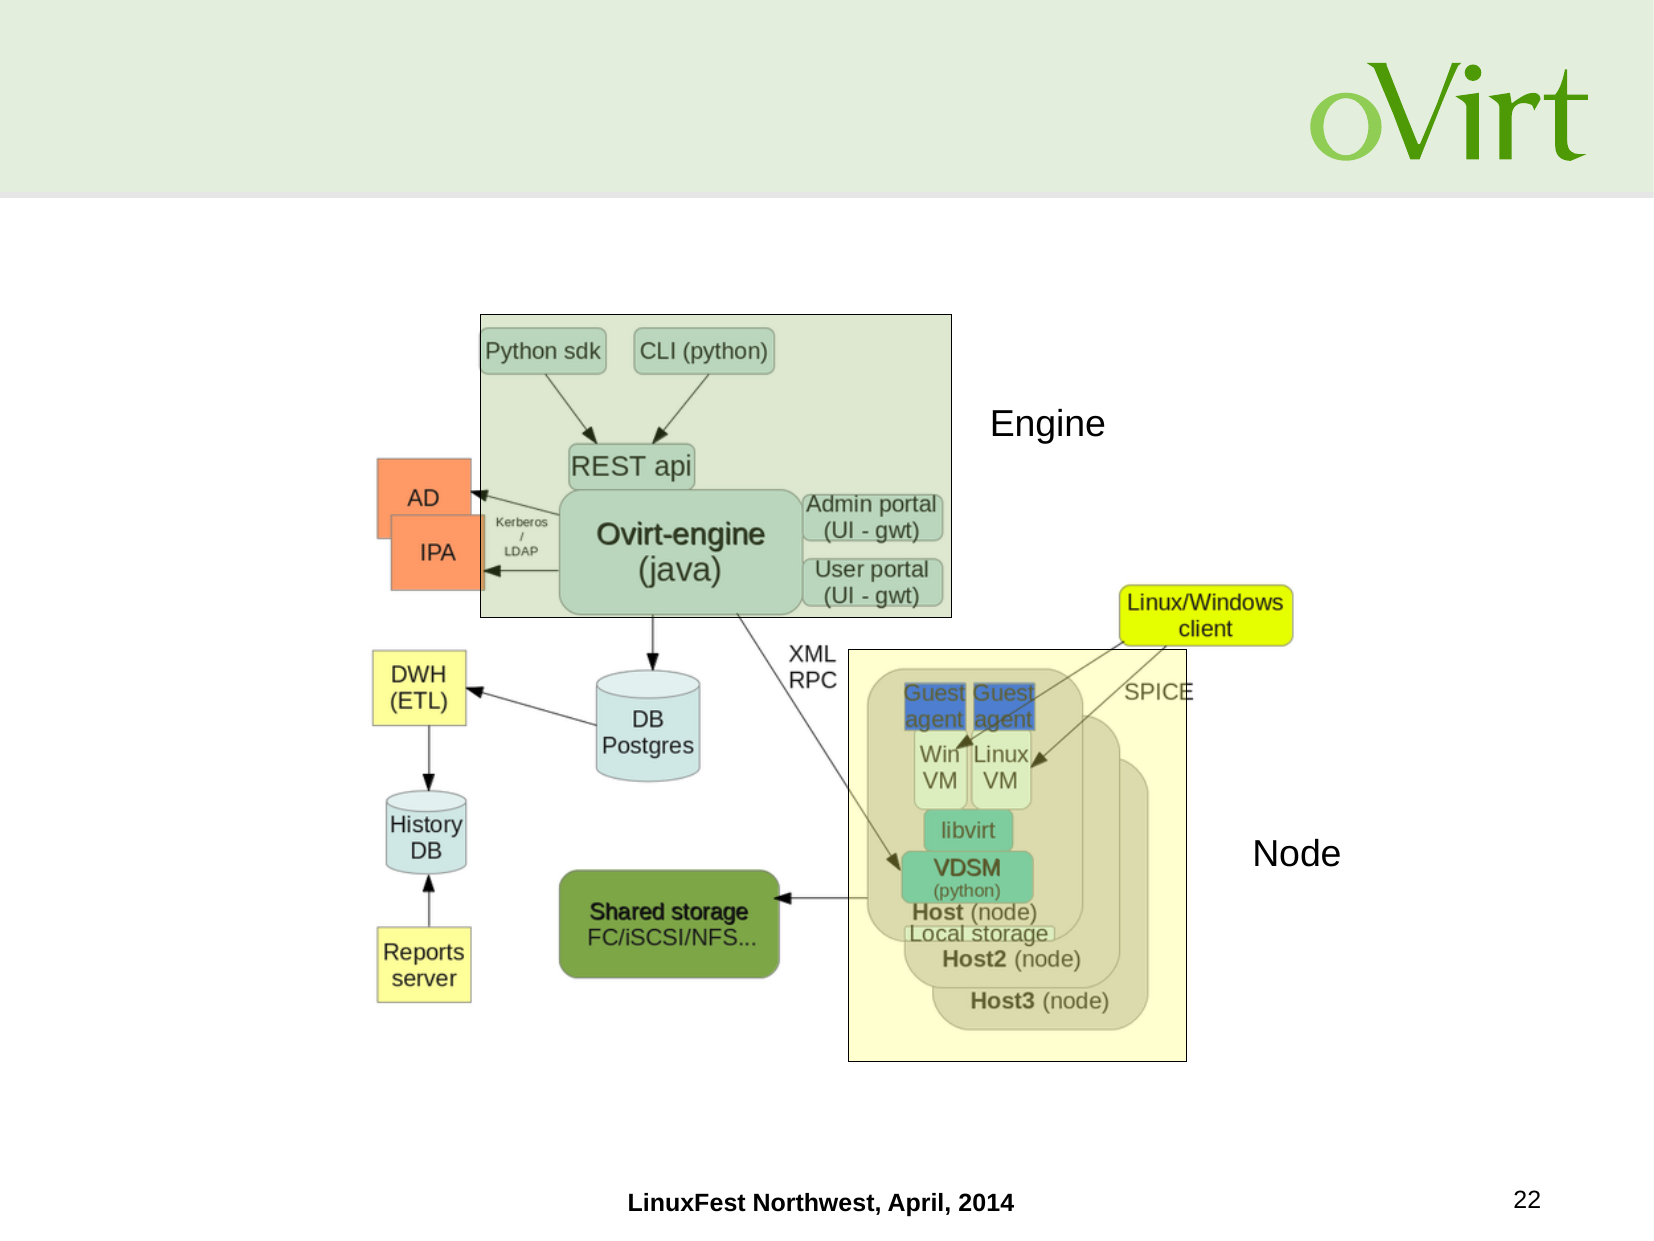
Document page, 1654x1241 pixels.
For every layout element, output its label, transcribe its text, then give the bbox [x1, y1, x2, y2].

text_box [848, 649, 1187, 1062]
picture [317, 244, 1344, 1039]
text_box Engine [975, 394, 1121, 452]
text_box Node [1237, 825, 1357, 882]
text_box [480, 314, 952, 618]
